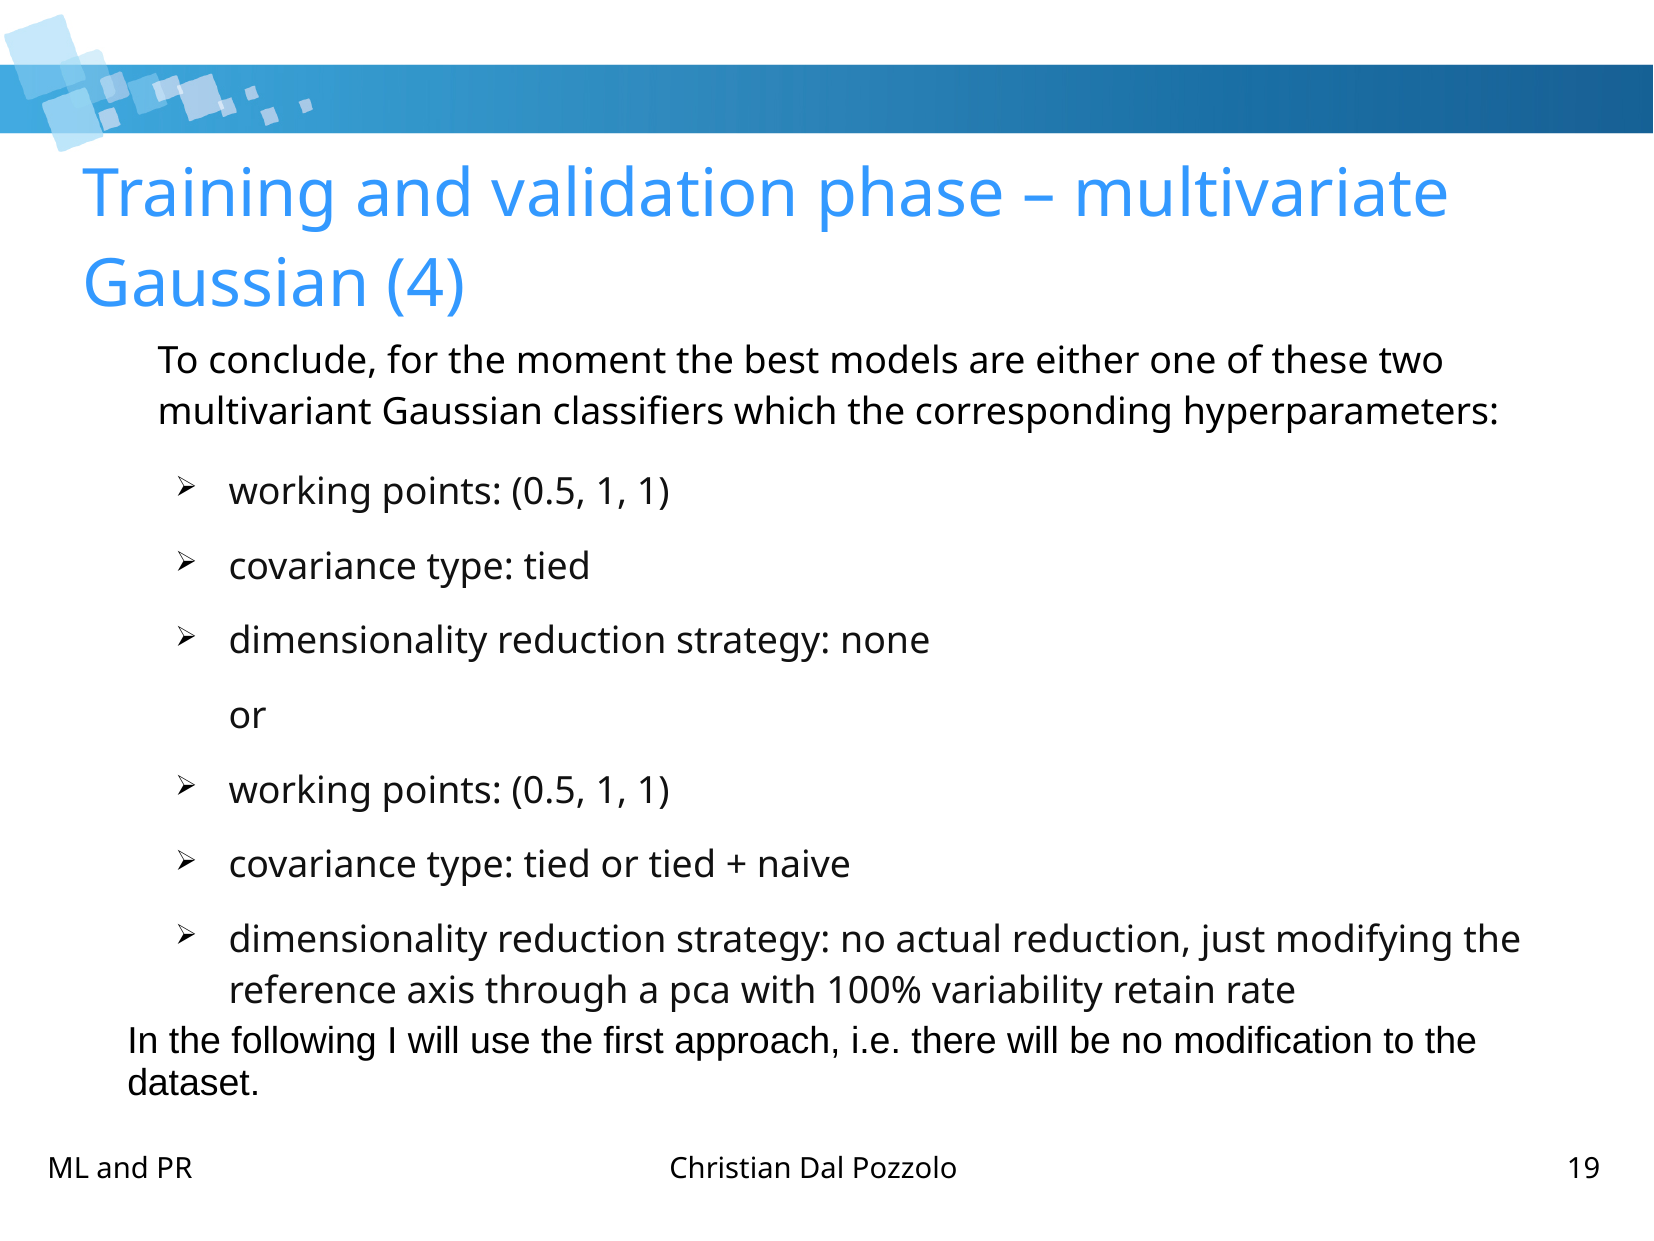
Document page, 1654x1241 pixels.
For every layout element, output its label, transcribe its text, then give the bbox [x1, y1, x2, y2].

title Training and validation phase – multivariate Gaussian (4) [82, 132, 1571, 340]
list To conclude, for the moment the best models are either one of these two multivariant Gaussian classifiers which the corresponding hyperparameters: working points: (0.5, 1, 1) covariance type: tied dimensionality reduction strategy: none or working points: (0.5, 1, 1) covariance type: tied or tied + naive dimensionality reduction strategy: no actual reduction, just modifying the reference axis through a pca with 100% variability retain rate [86, 333, 1576, 984]
picture [0, 0, 1653, 1238]
text_box In the following I will use the first approach, i.e. there will be no modification to the dataset. [112, 1012, 1613, 1112]
